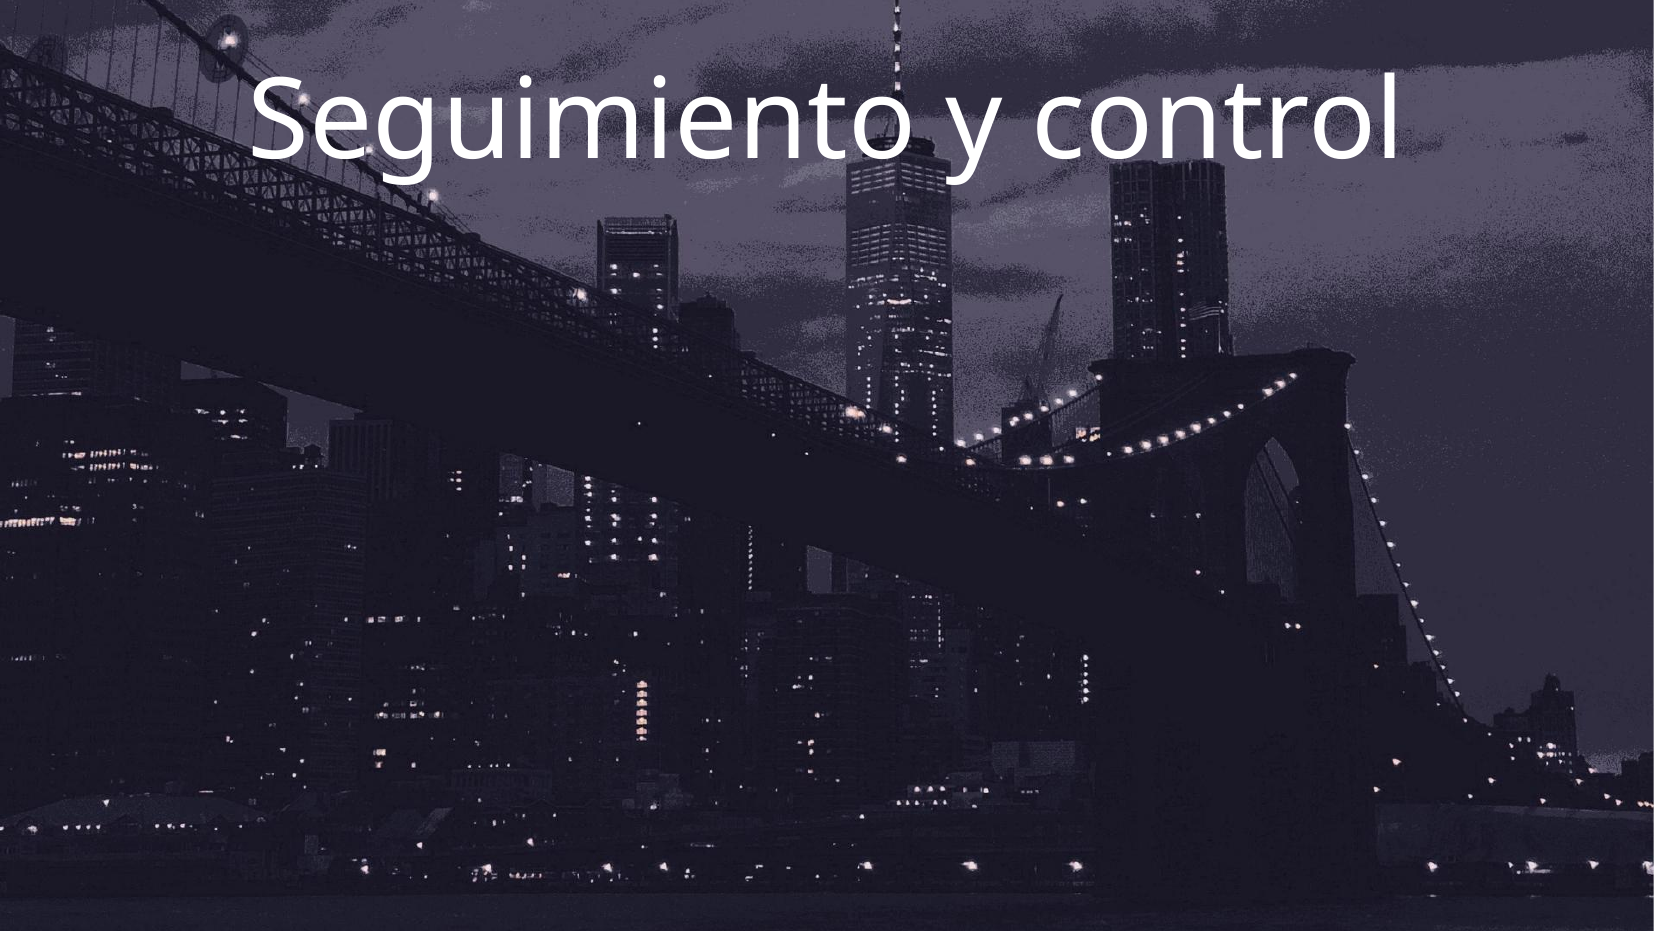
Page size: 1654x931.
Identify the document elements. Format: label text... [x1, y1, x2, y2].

picture [0, 0, 1654, 931]
title Seguimiento y control [82, 37, 1571, 193]
